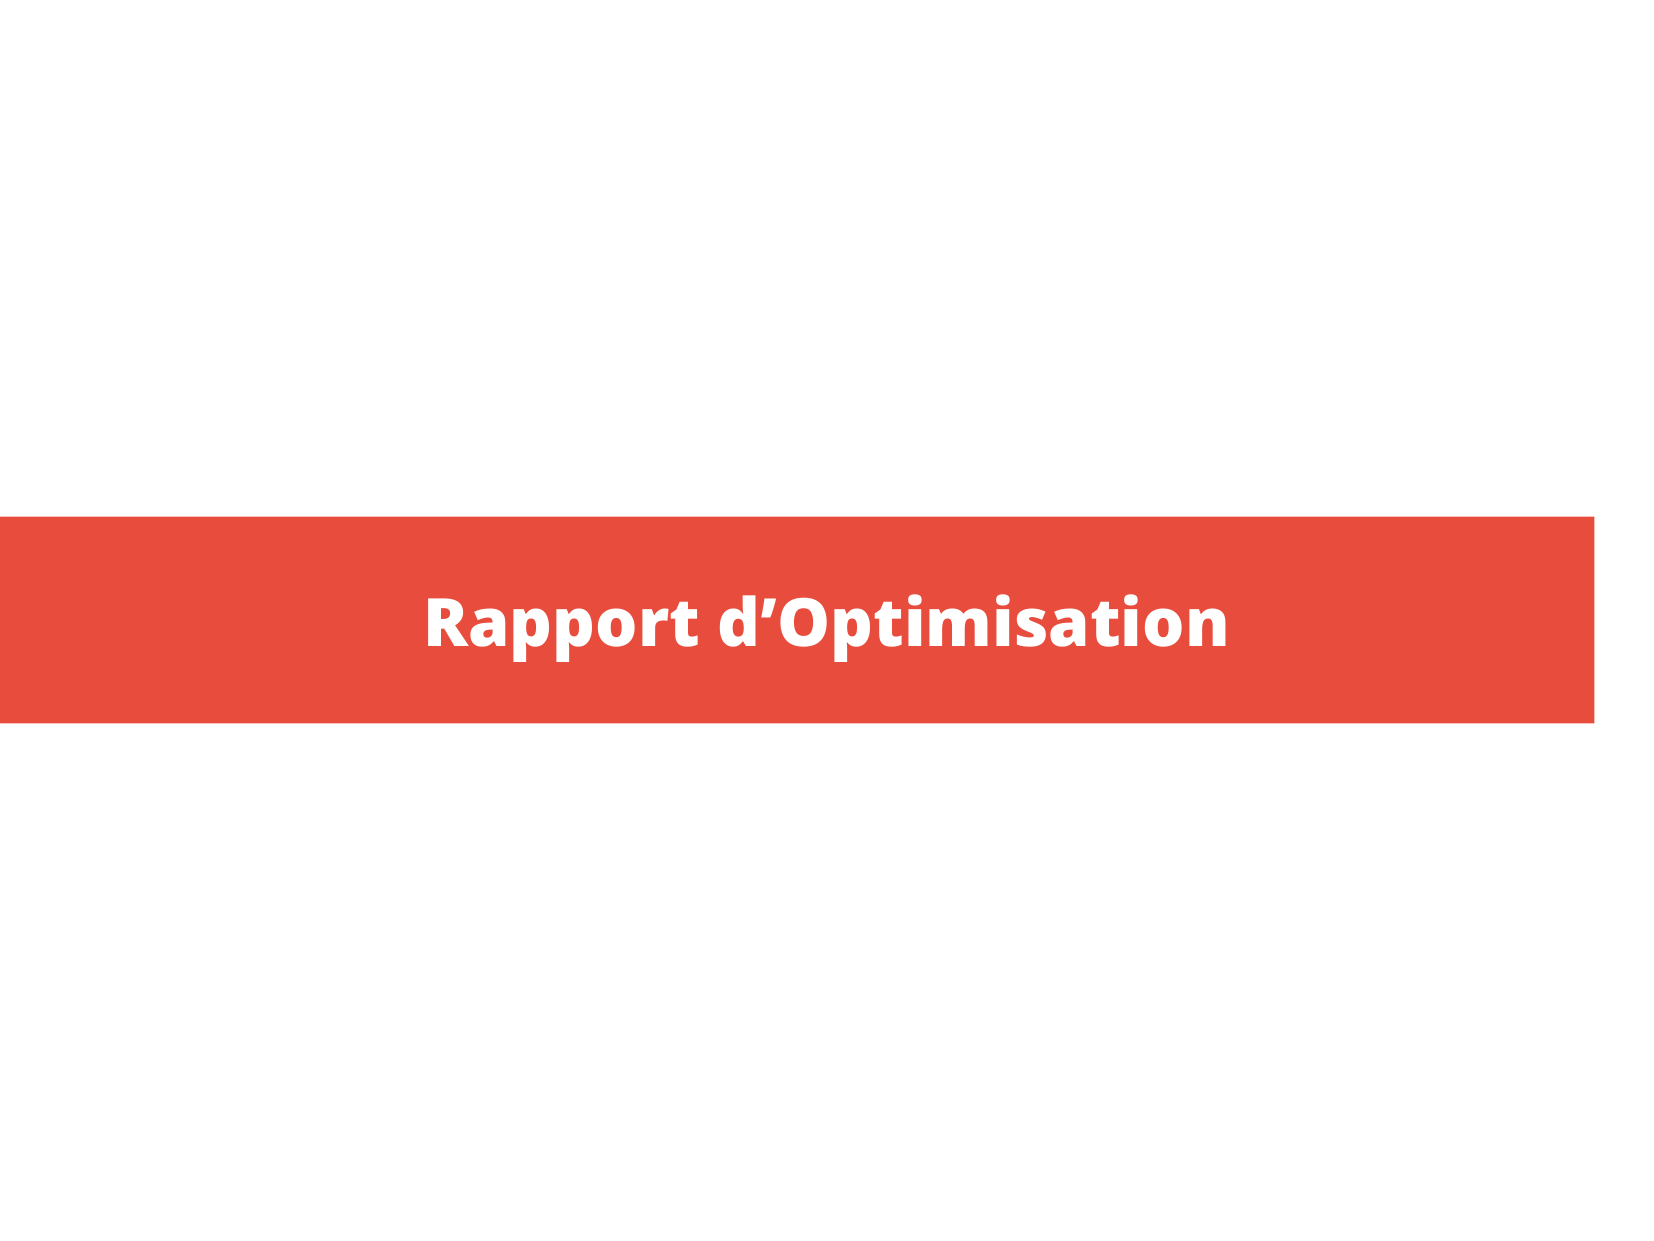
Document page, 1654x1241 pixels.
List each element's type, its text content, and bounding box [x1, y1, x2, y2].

title Rapport d’Optimisation [59, 546, 1595, 694]
